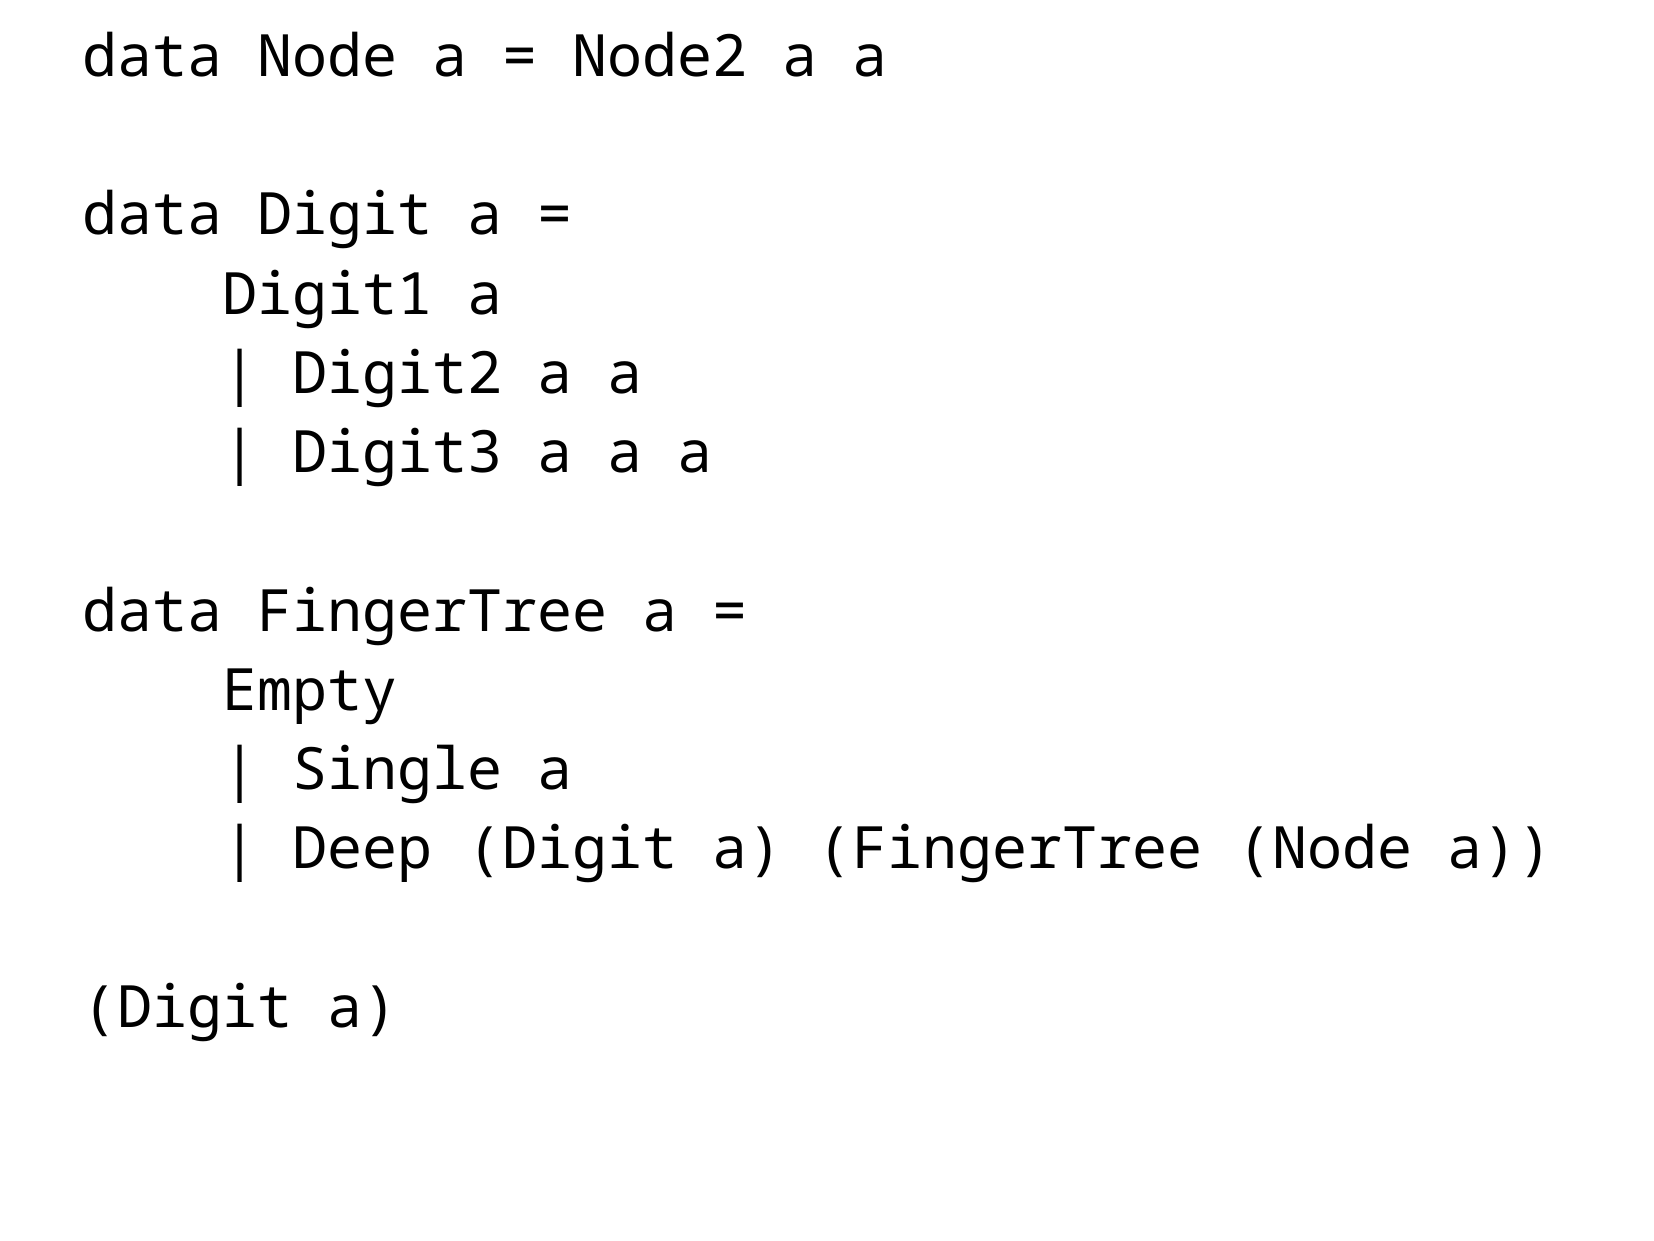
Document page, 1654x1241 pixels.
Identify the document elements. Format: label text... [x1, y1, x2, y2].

subtitle data Node a = Node2 a a data Digit a = Digit1 a | Digit2 a a | Digit3 a a a data FingerTree a = Empty | Single a | Deep (Digit a) (FingerTree (Node a)) (Digit a) [82, 49, 1571, 1010]
